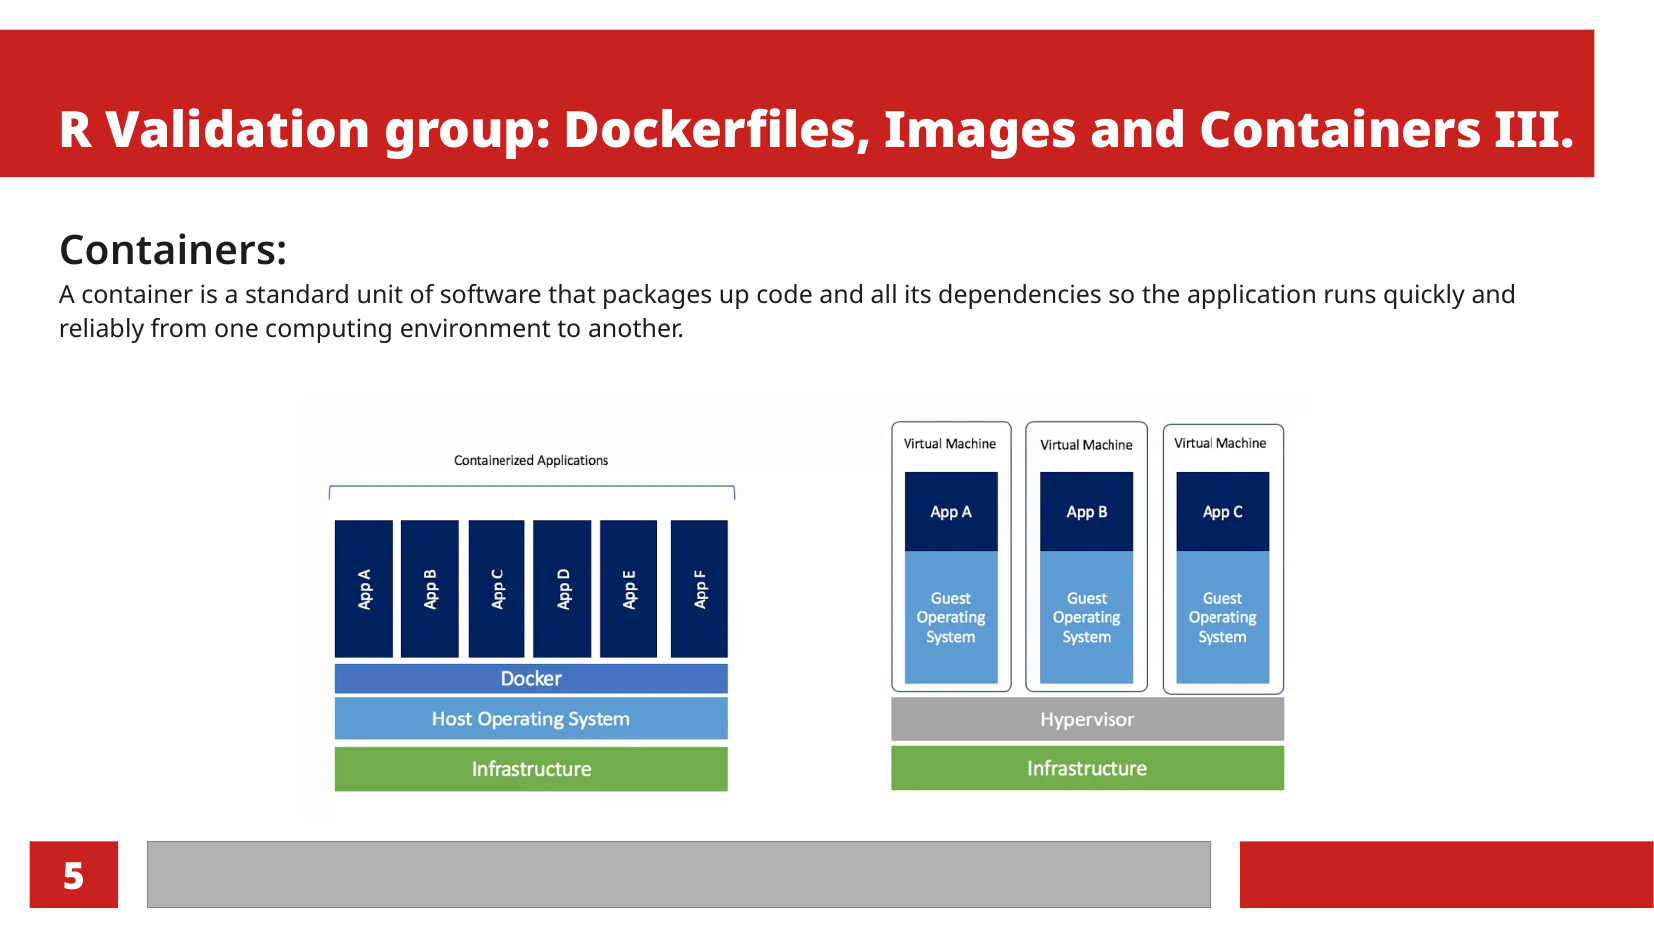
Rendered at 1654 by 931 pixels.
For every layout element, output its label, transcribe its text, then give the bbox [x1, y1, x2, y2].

list Containers: A container is a standard unit of software that packages up code and all its dependencies so the application runs quickly and reliably from one computing environment to another. [59, 221, 1565, 798]
picture [299, 394, 1313, 826]
title R Validation group: Dockerfiles, Images and Containers III. [59, 44, 1595, 163]
